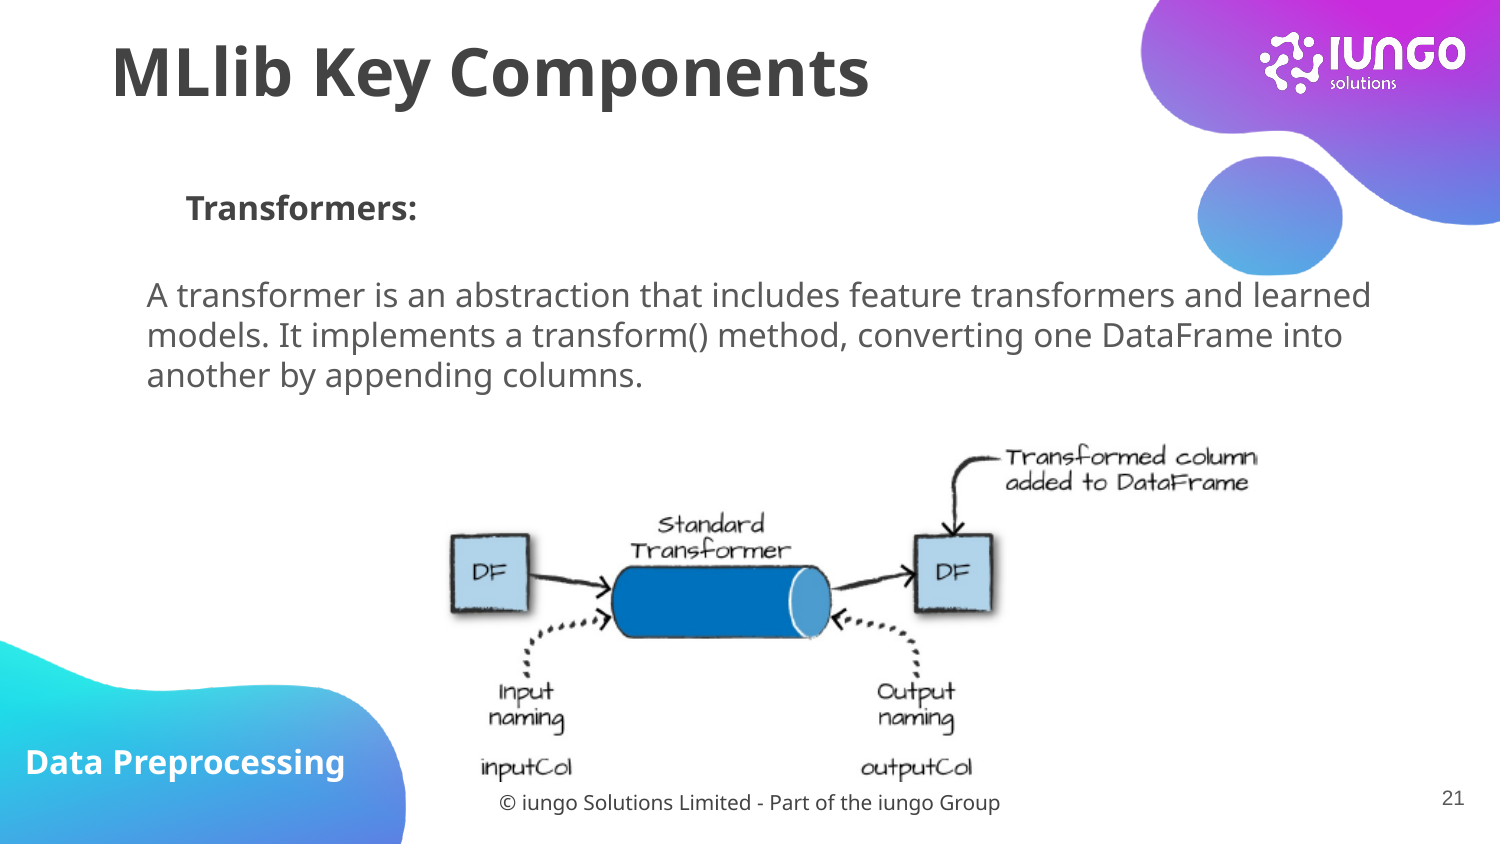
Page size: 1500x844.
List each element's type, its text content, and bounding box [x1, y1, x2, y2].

list Transformers: [95, 165, 440, 247]
slide_number <number> [1389, 764, 1480, 830]
subtitle Data Preprocessing [9, 719, 411, 844]
picture [0, 0, 1500, 844]
text_box A transformer is an abstraction that includes feature transformers and learned models. It implements a transform() method, converting one DataFrame into another by appending columns. [131, 259, 1452, 422]
title MLlib Key Components [95, 30, 1033, 125]
